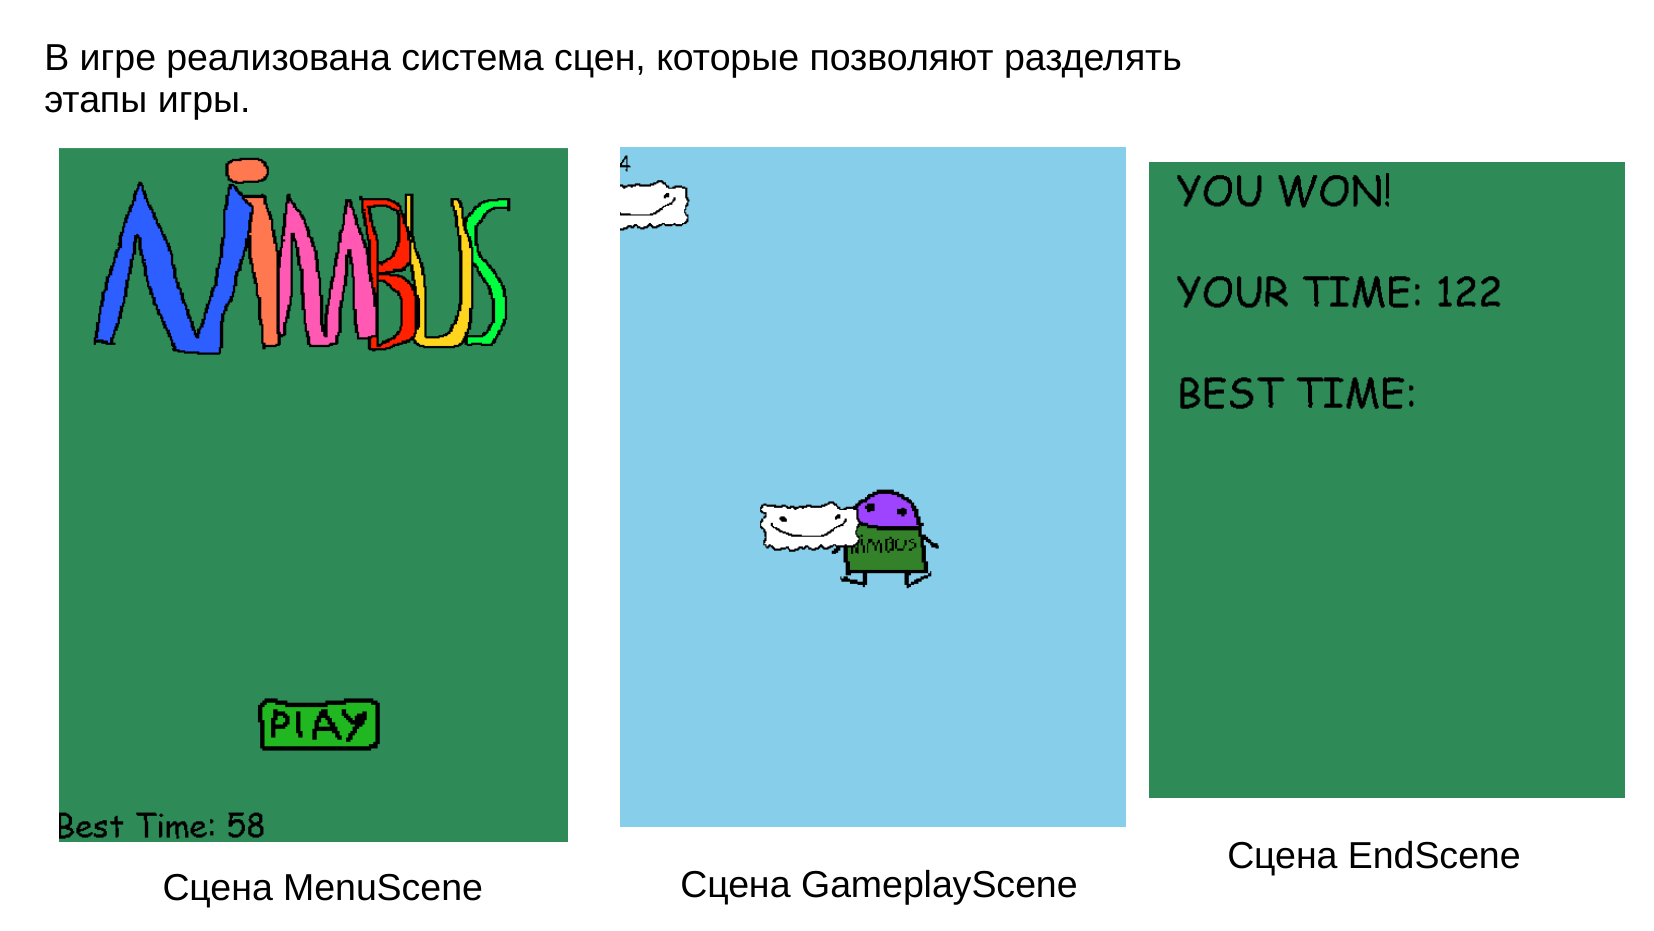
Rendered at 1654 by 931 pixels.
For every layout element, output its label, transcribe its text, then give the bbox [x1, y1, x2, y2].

picture [59, 147, 568, 842]
text_box Сцена GameplayScene [665, 856, 1093, 914]
text_box В игре реализована система сцен, которые позволяют разделять этапы игры. [29, 29, 1198, 129]
text_box Сцена MenuScene [147, 858, 498, 916]
picture [620, 147, 1126, 827]
picture [1149, 162, 1625, 798]
text_box Сцена EndScene [1212, 826, 1536, 884]
